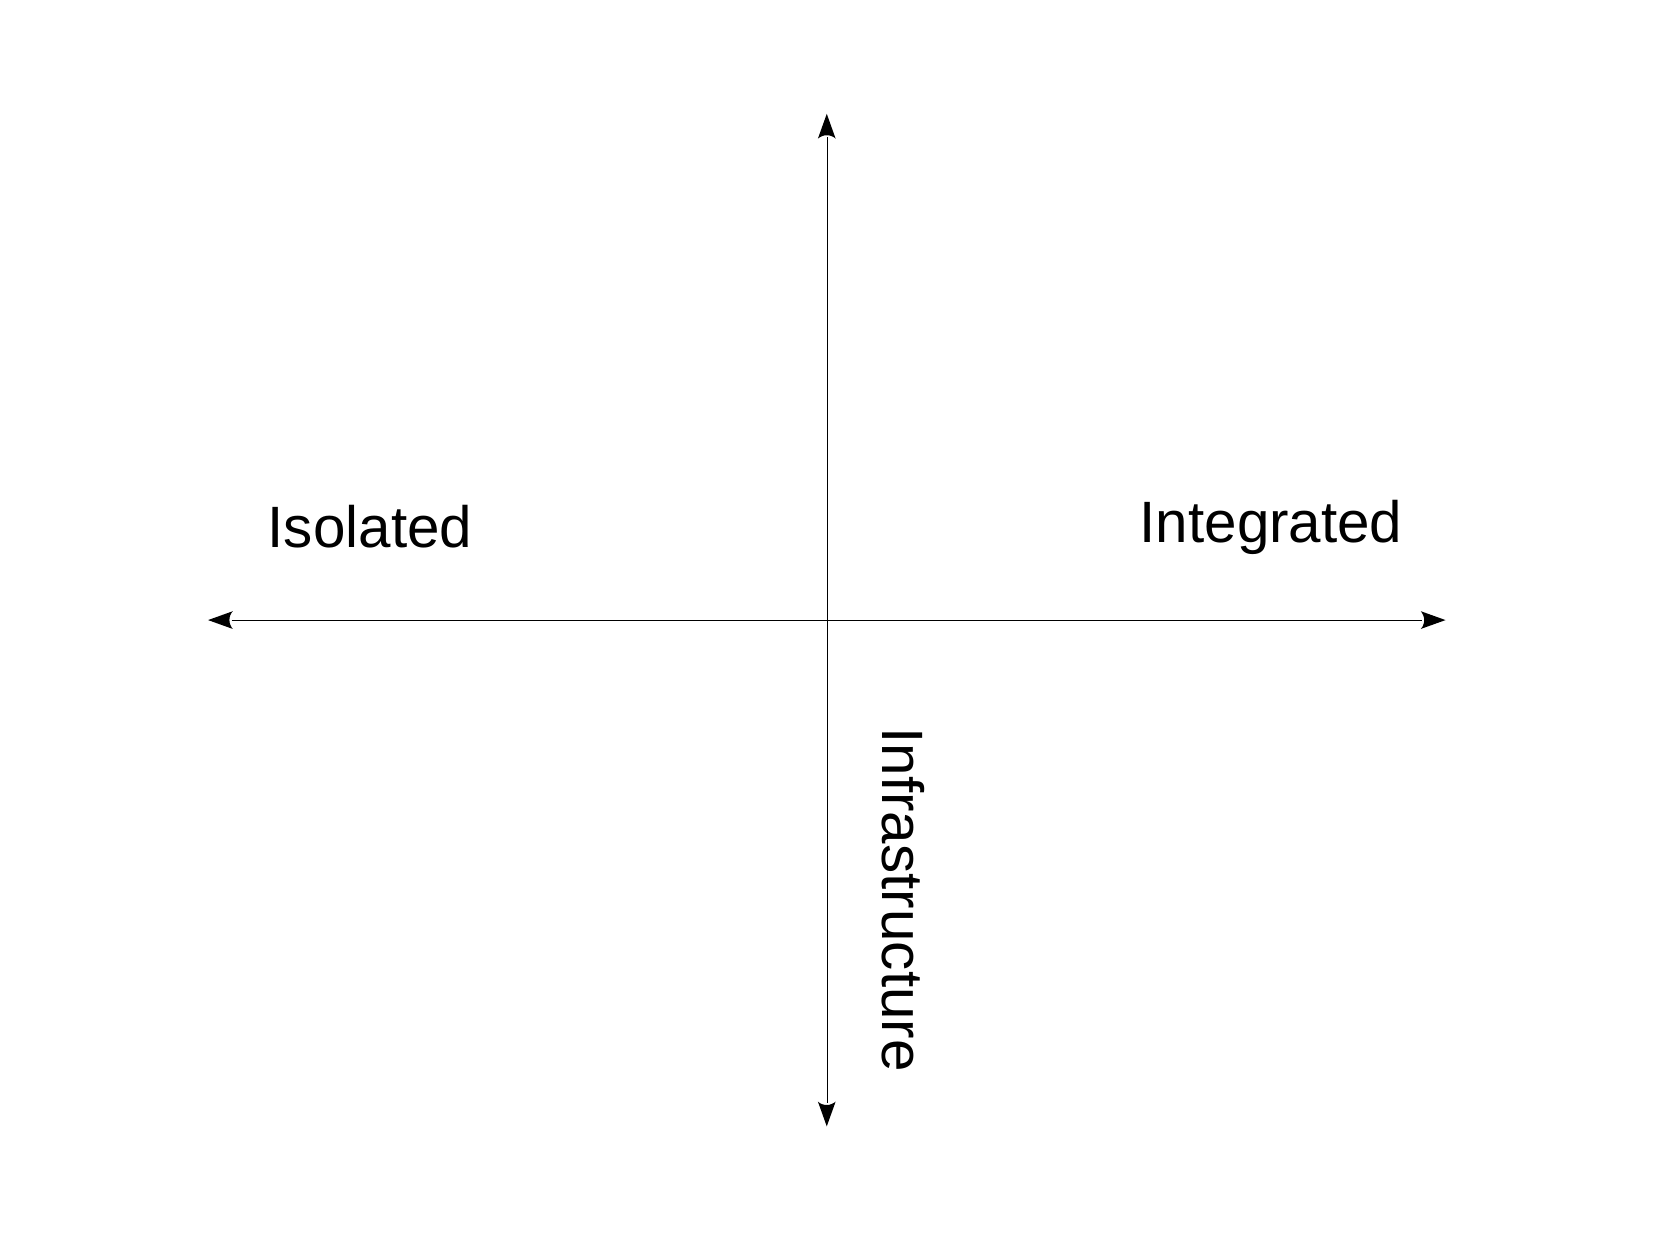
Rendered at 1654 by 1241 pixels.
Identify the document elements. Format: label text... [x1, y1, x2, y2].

text_box Integrated [1125, 482, 1418, 563]
text_box Isolated [253, 487, 488, 568]
text_box Infrastructure [862, 712, 943, 1087]
